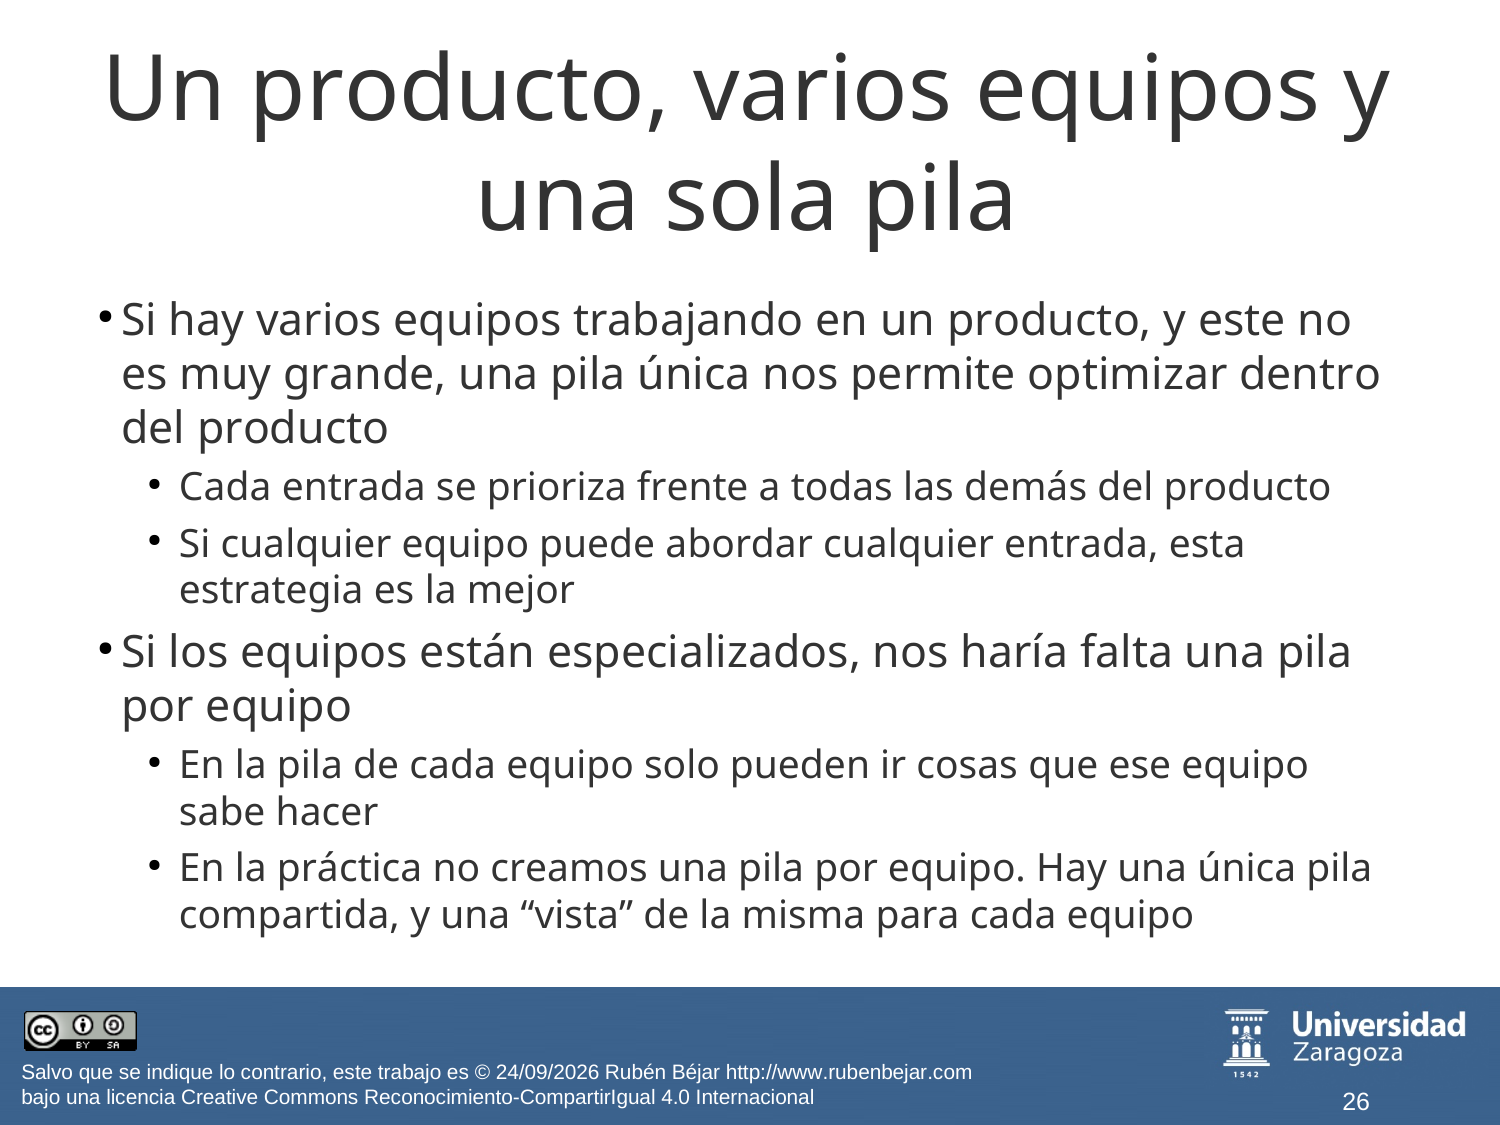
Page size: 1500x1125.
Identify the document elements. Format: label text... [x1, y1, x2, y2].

title Un producto, varios equipos y una sola pila [74, 21, 1420, 257]
picture [0, 987, 1500, 1125]
list Si hay varios equipos trabajando en un producto, y este no es muy grande, una pila única nos permite optimizar dentro del producto Cada entrada se prioriza frente a todas las demás del producto Si cualquier equipo puede abordar cualquier entrada, esta estrategia es la mejor Si los equipos están especializados, nos haría falta una pila por equipo En la pila de cada equipo solo pueden ir cosas que ese equipo sabe hacer En la práctica no creamos una pila por equipo. Hay una única pila compartida, y una “vista” de la misma para cada equipo [82, 283, 1418, 957]
